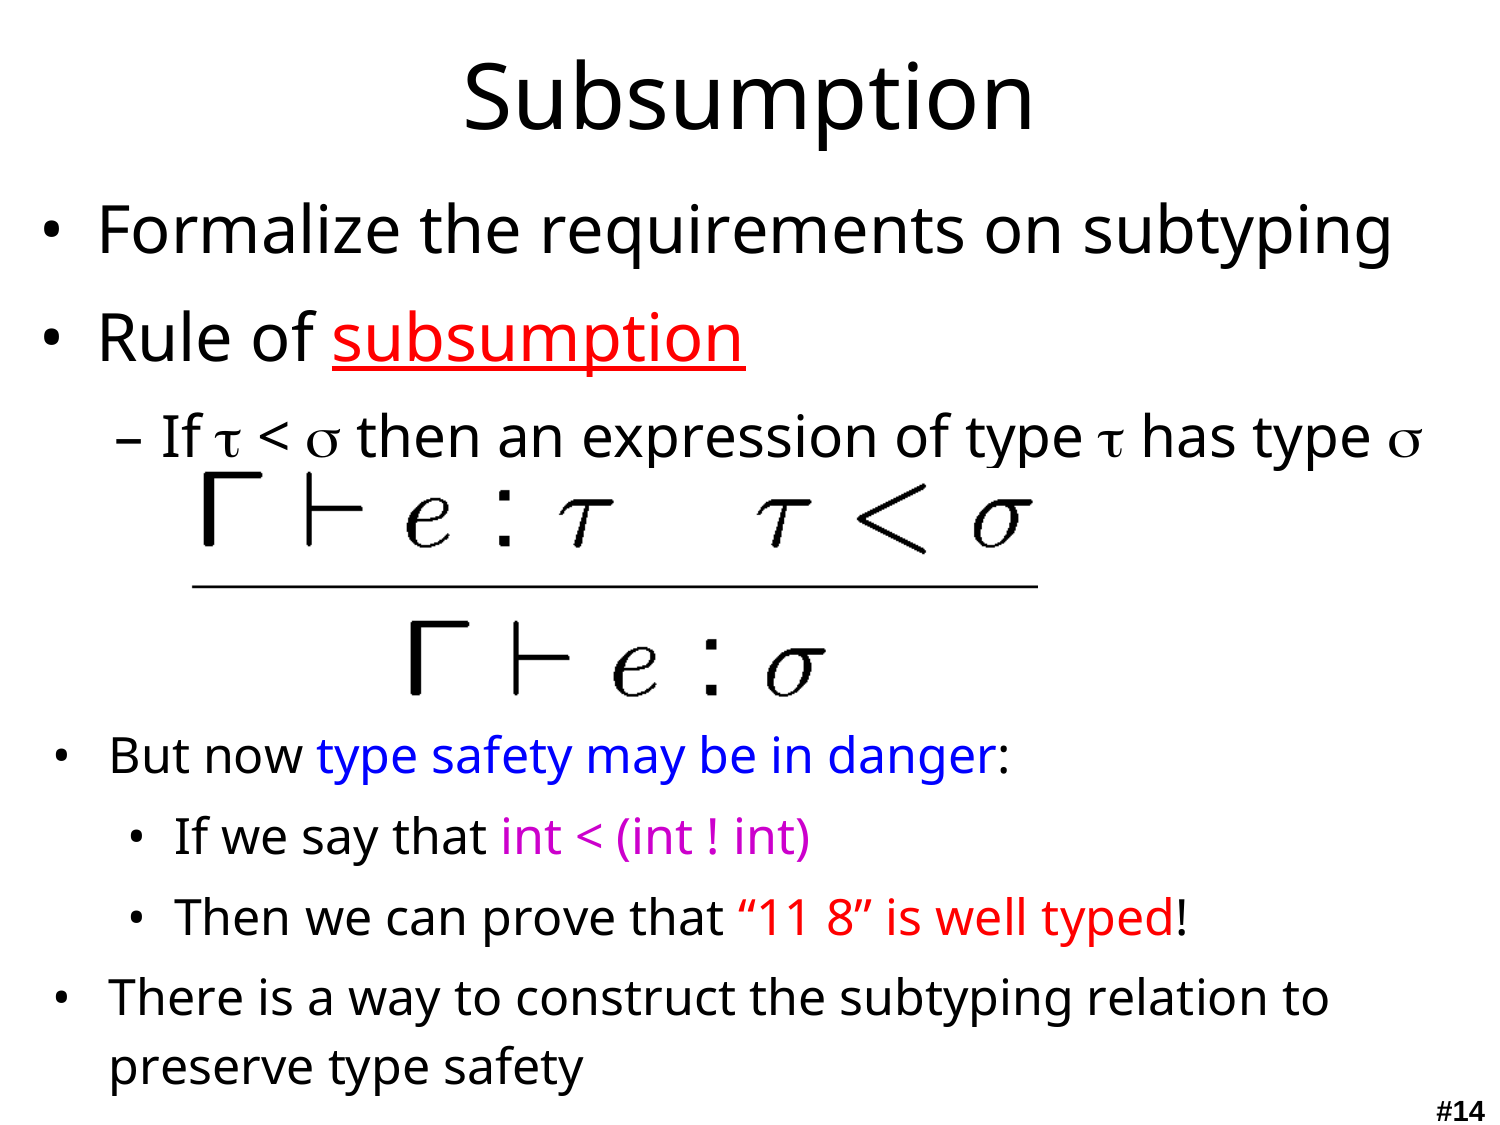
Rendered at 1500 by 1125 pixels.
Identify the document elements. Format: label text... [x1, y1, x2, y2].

title Subsumption [24, 0, 1476, 174]
text_box But now type safety may be in danger: If we say that int < (int ! int) Then we can prove that “11 8” is well typed! There is a way to construct the subtyping relation to preserve type safety [37, 712, 1401, 1075]
list Formalize the requirements on subtyping Rule of subsumption If  <  then an expression of type  has type  [24, 174, 1476, 534]
picture [187, 468, 1038, 702]
